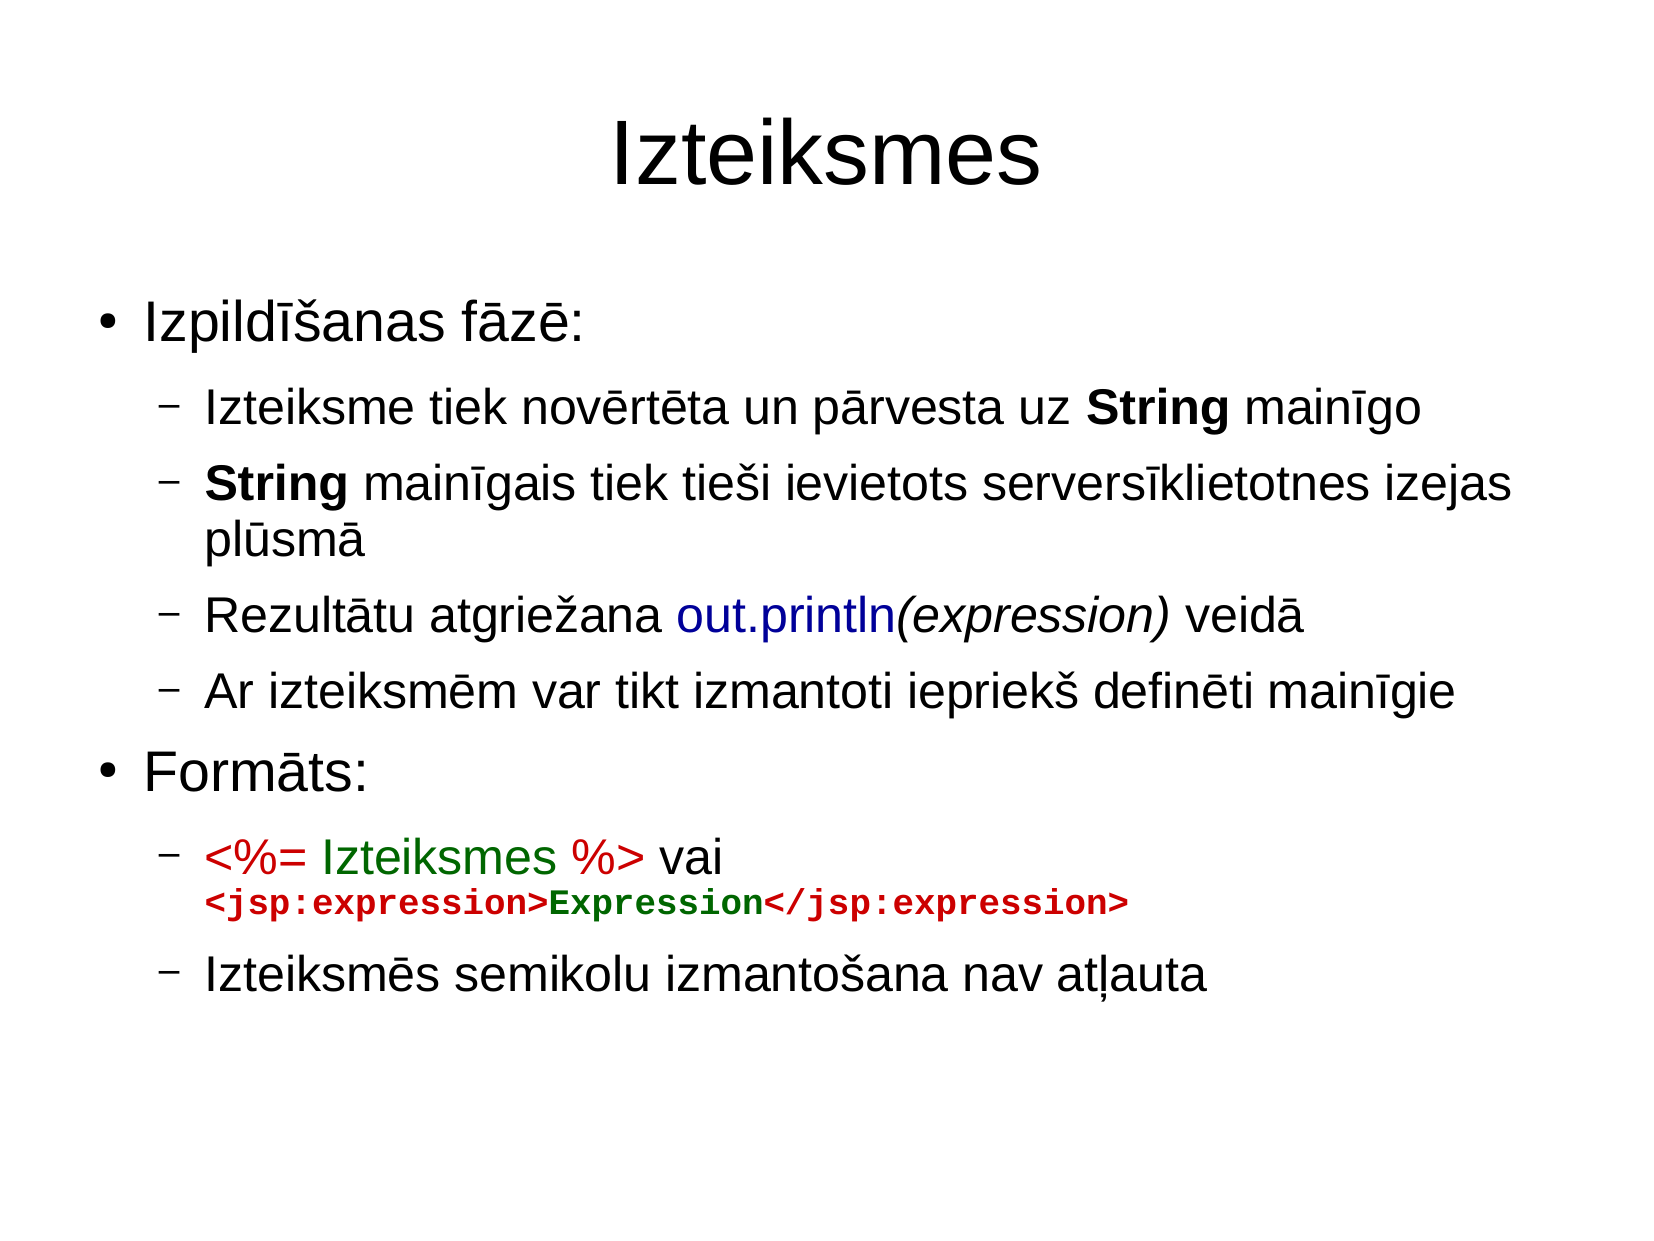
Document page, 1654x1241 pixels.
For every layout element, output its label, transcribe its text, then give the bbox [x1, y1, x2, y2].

list Izpildīšanas fāzē: Izteiksme tiek novērtēta un pārvesta uz String mainīgo String mainīgais tiek tieši ievietots serversīklietotnes izejas plūsmā Rezultātu atgriežana out.println(expression) veidā Ar izteiksmēm var tikt izmantoti iepriekš definēti mainīgie Formāts: <%= Izteiksmes %> vai <jsp:expression>Expression</jsp:expression> Izteiksmēs semikolu izmantošana nav atļauta [82, 290, 1538, 1010]
title Izteiksmes [82, 49, 1571, 257]
